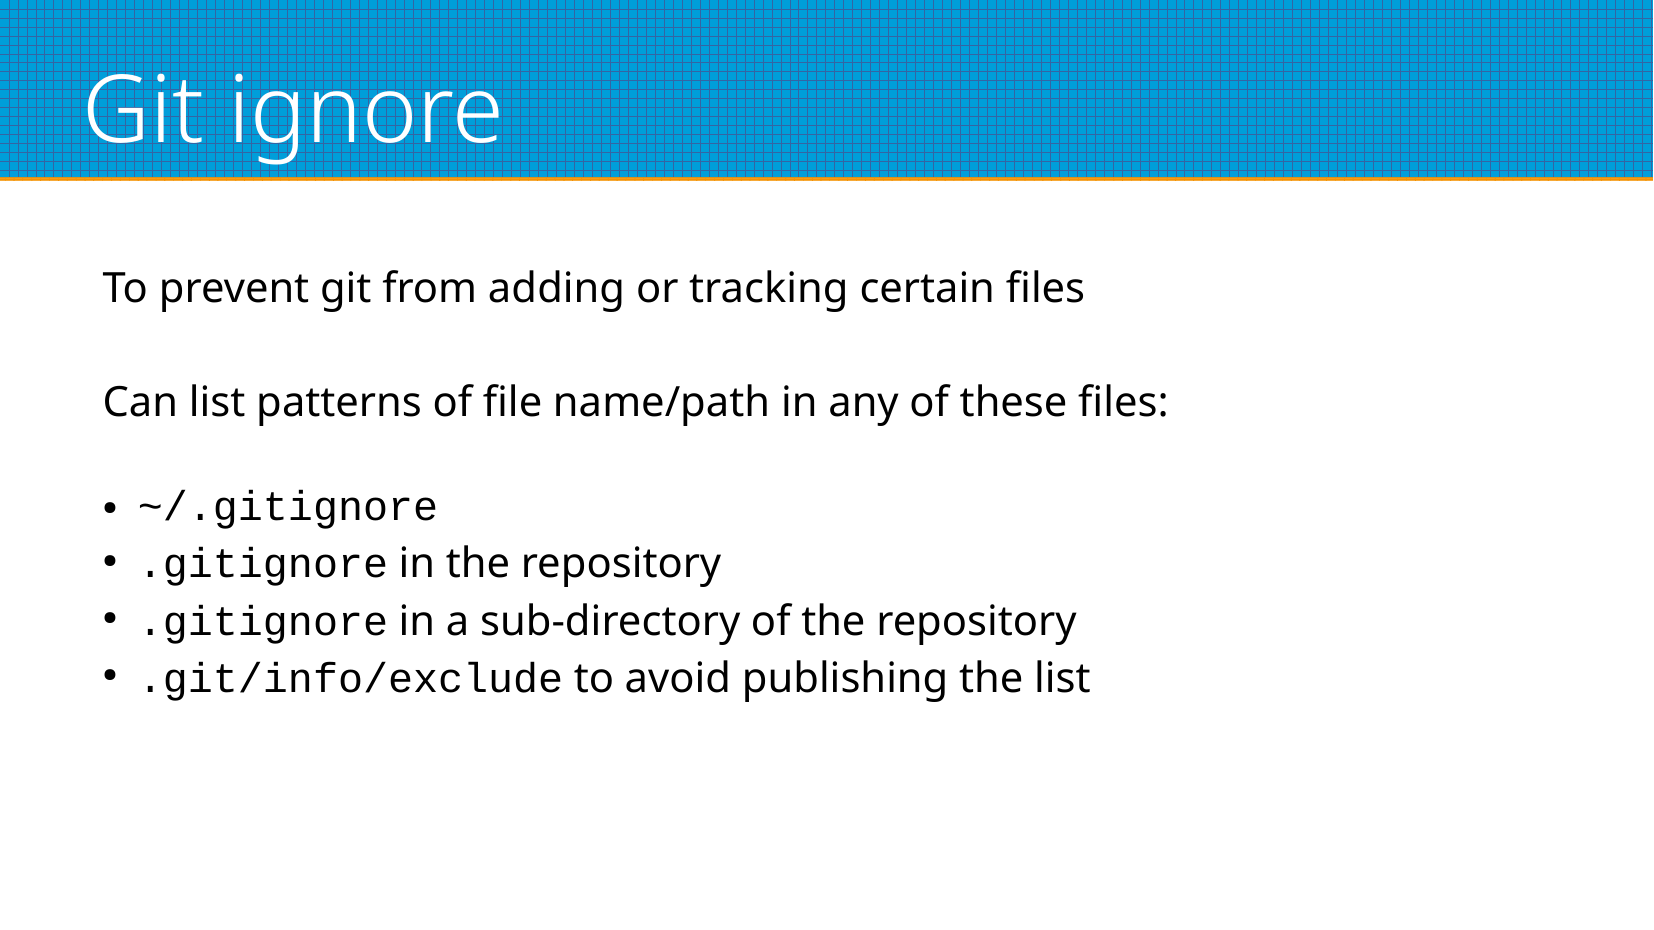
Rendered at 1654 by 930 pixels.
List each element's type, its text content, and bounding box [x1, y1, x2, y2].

text_box To prevent git from adding or tracking certain files Can list patterns of file name/path in any of these files: ~/.gitignore .gitignore in the repository .gitignore in a sub-directory of the repository .git/info/exclude to avoid publishing the list [96, 252, 1447, 767]
title Git ignore [82, 14, 1571, 171]
